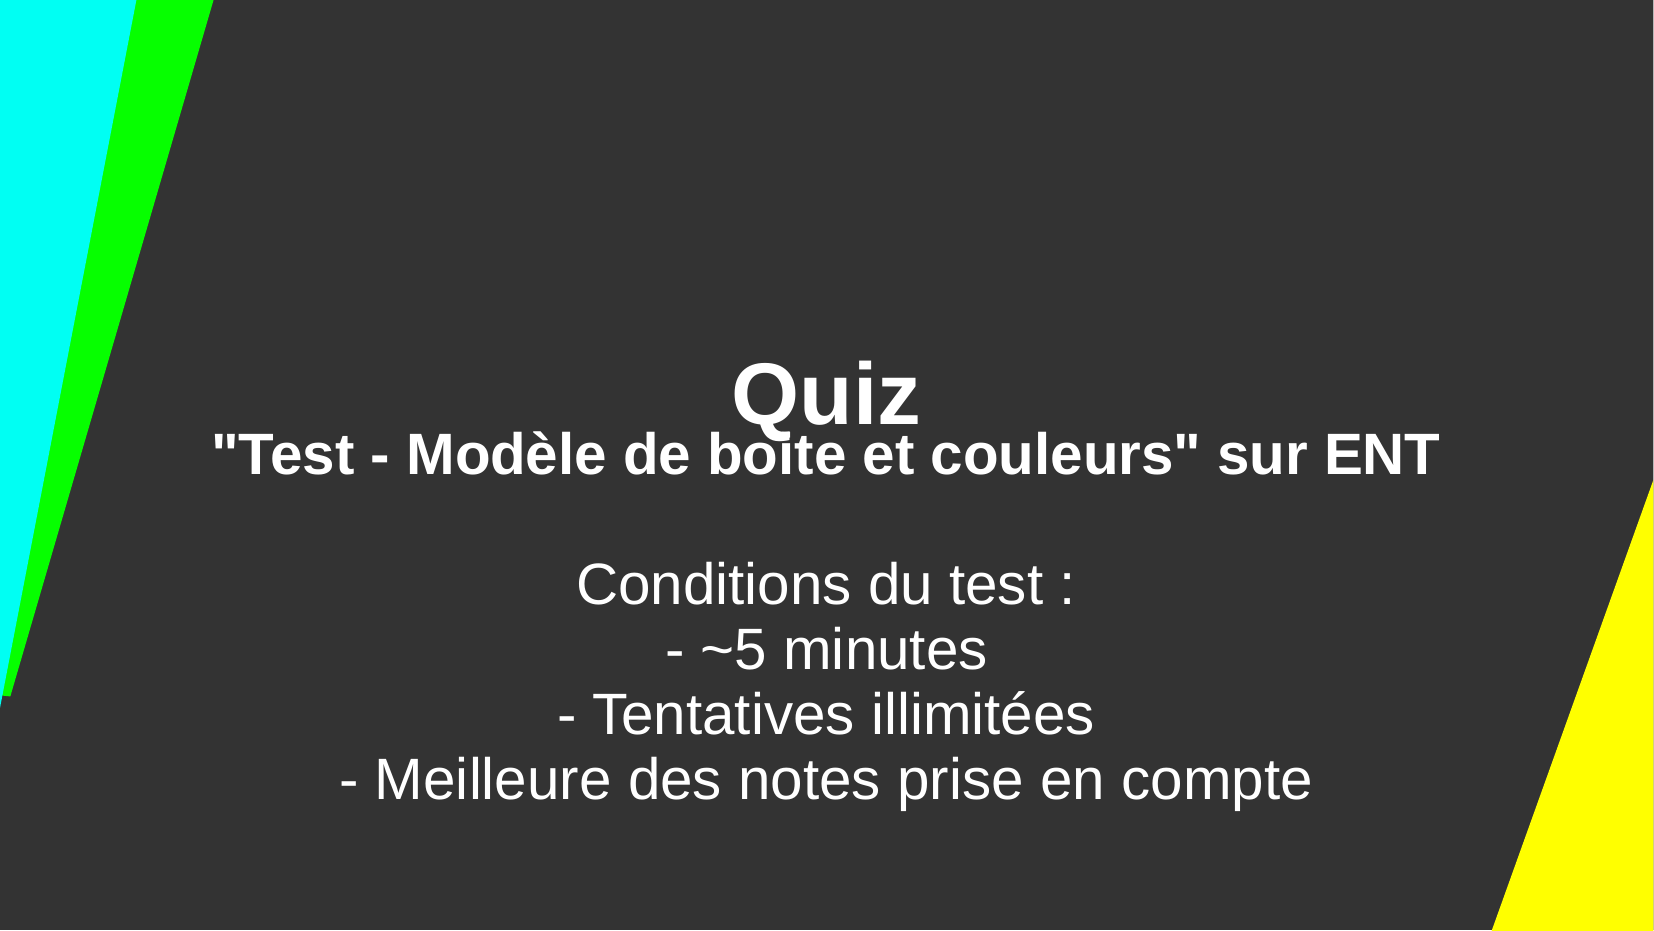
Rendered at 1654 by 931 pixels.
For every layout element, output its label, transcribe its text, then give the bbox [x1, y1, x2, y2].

text_box [0, 0, 214, 708]
title "Test - Modèle de boite et couleurs" sur ENT Conditions du test : - ~5 minutes - Tentatives illimitées - Meilleure des notes prise en compte [31, 422, 1622, 813]
text_box [1491, 478, 1654, 931]
title Quiz [31, 345, 1622, 422]
